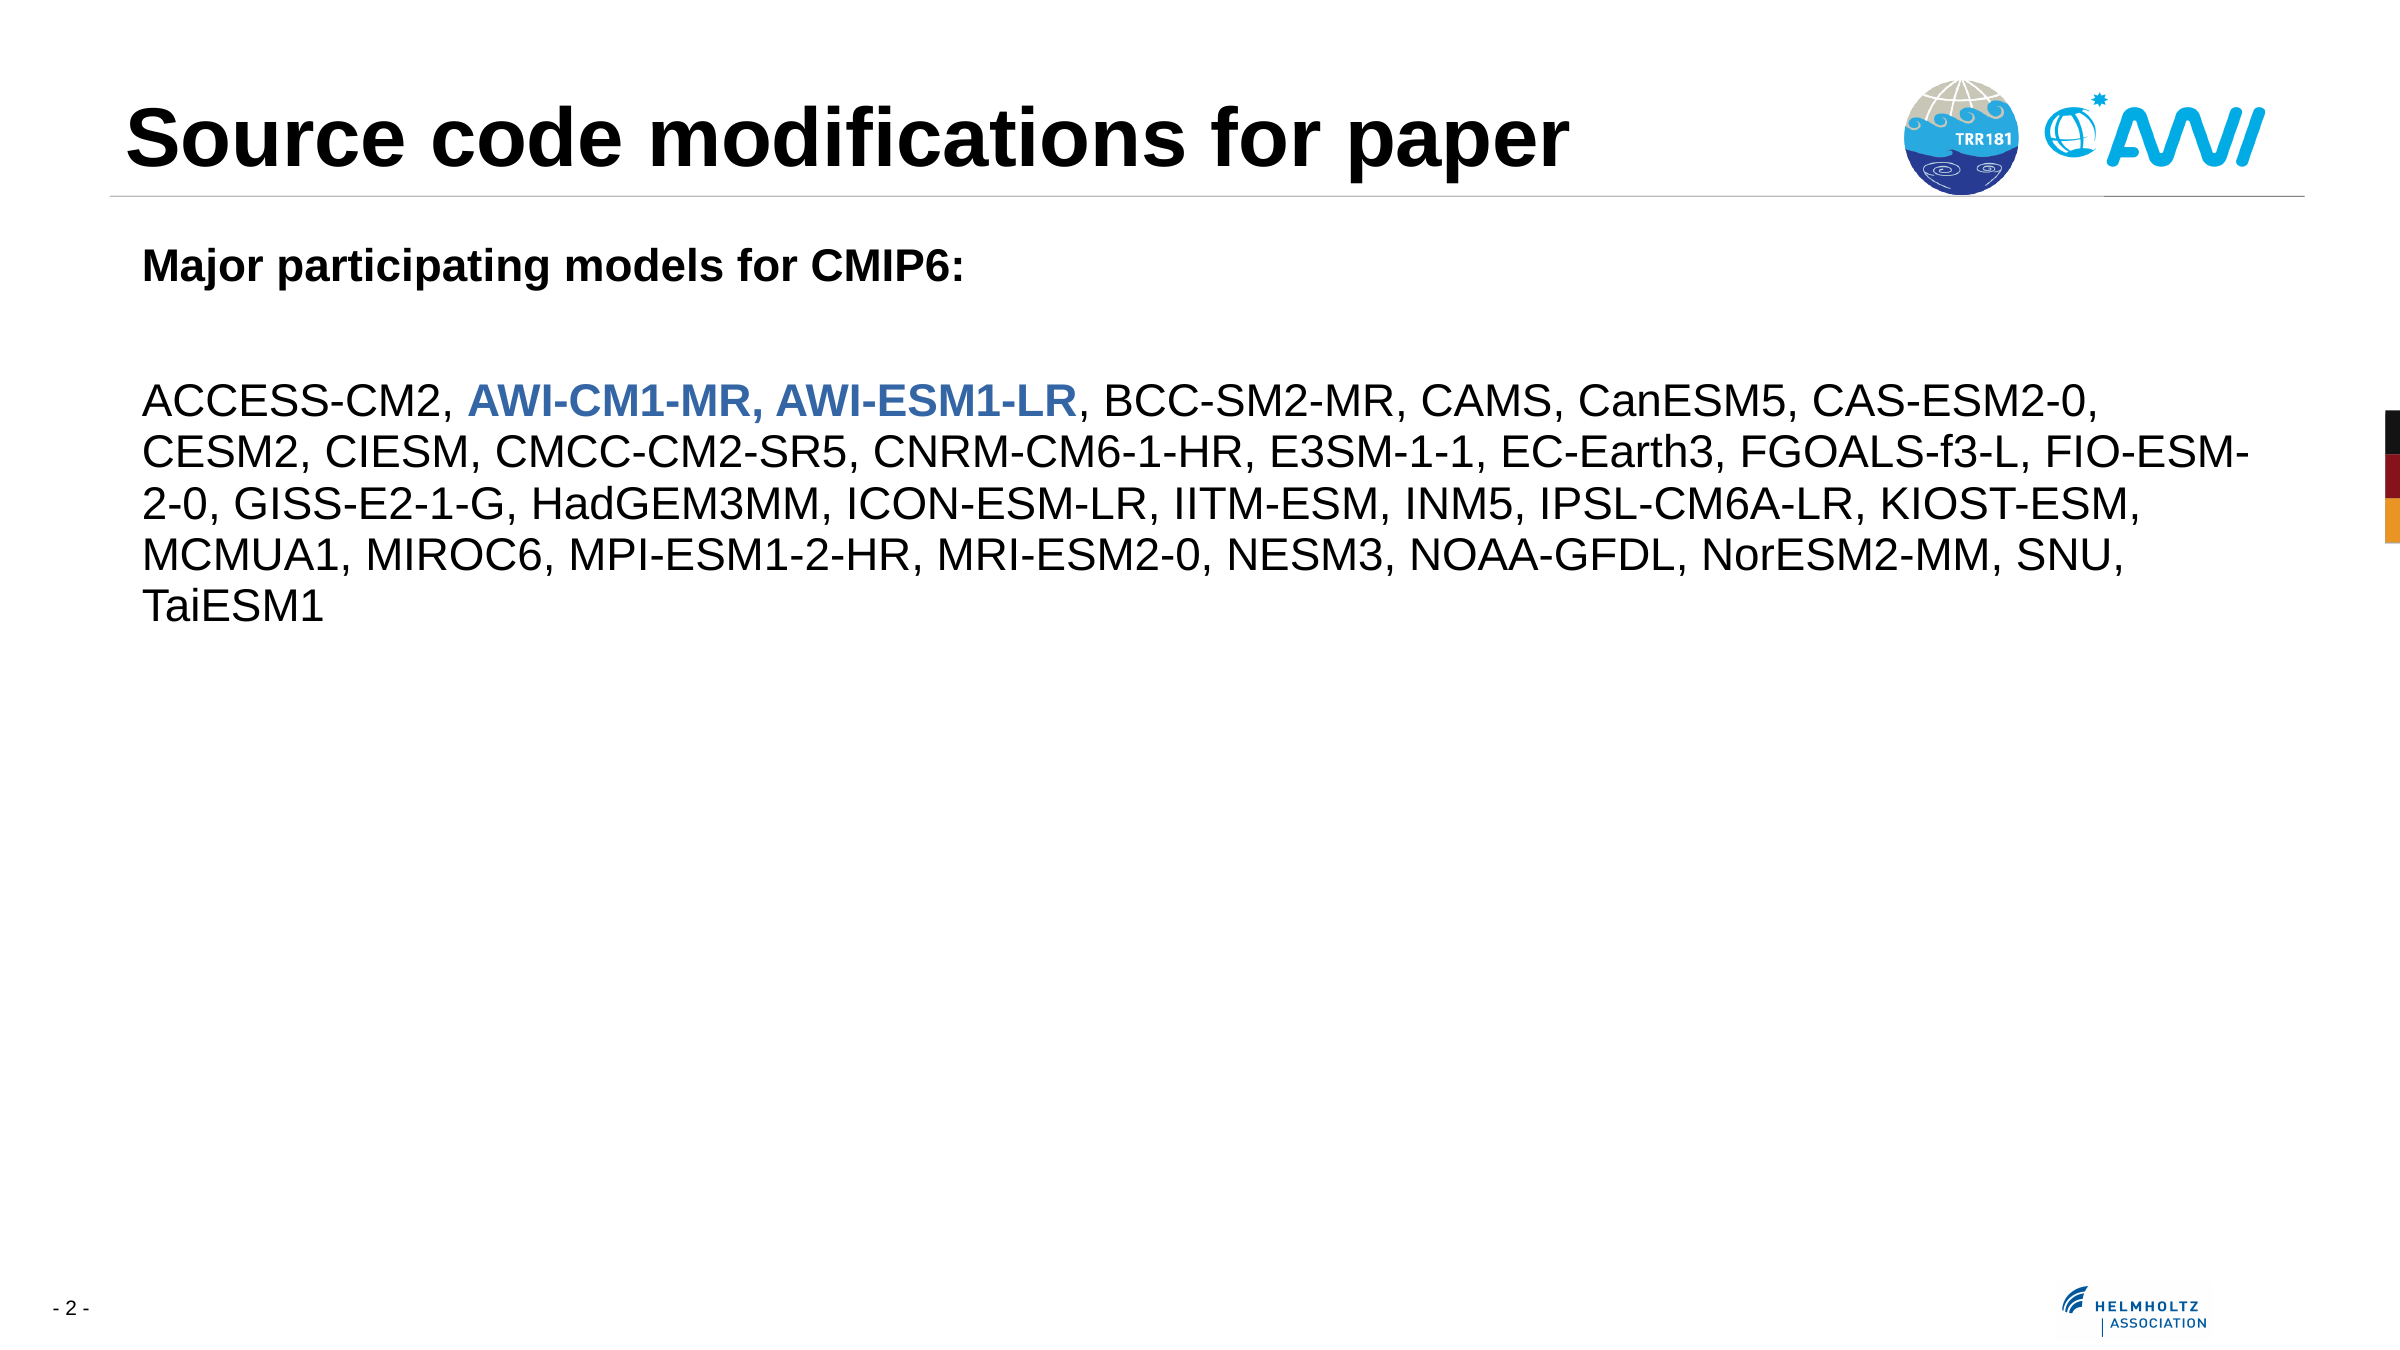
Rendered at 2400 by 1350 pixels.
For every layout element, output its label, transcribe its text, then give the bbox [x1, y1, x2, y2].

text_box Source code modifications for paper [110, 75, 2297, 195]
text_box Major participating models for CMIP6: ACCESS-CM2, AWI-CM1-MR, AWI-ESM1-LR, BCC-SM2-MR, CAMS, CanESM5, CAS-ESM2-0, CESM2, CIESM, CMCC-CM2-SR5, CNRM-CM6-1-HR, E3SM-1-1, EC-Earth3, FGOALS-f3-L, FIO-ESM-2-0, GISS-E2-1-G, HadGEM3MM, ICON-ESM-LR, IITM-ESM, INM5, IPSL-CM6A-LR, KIOST-ESM, MCMUA1, MIROC6, MPI-ESM1-2-HR, MRI-ESM2-0, NESM3, NOAA-GFDL, NorESM2-MM, SNU, TaiESM1 [127, 232, 2273, 1187]
picture [2055, 1281, 2213, 1342]
